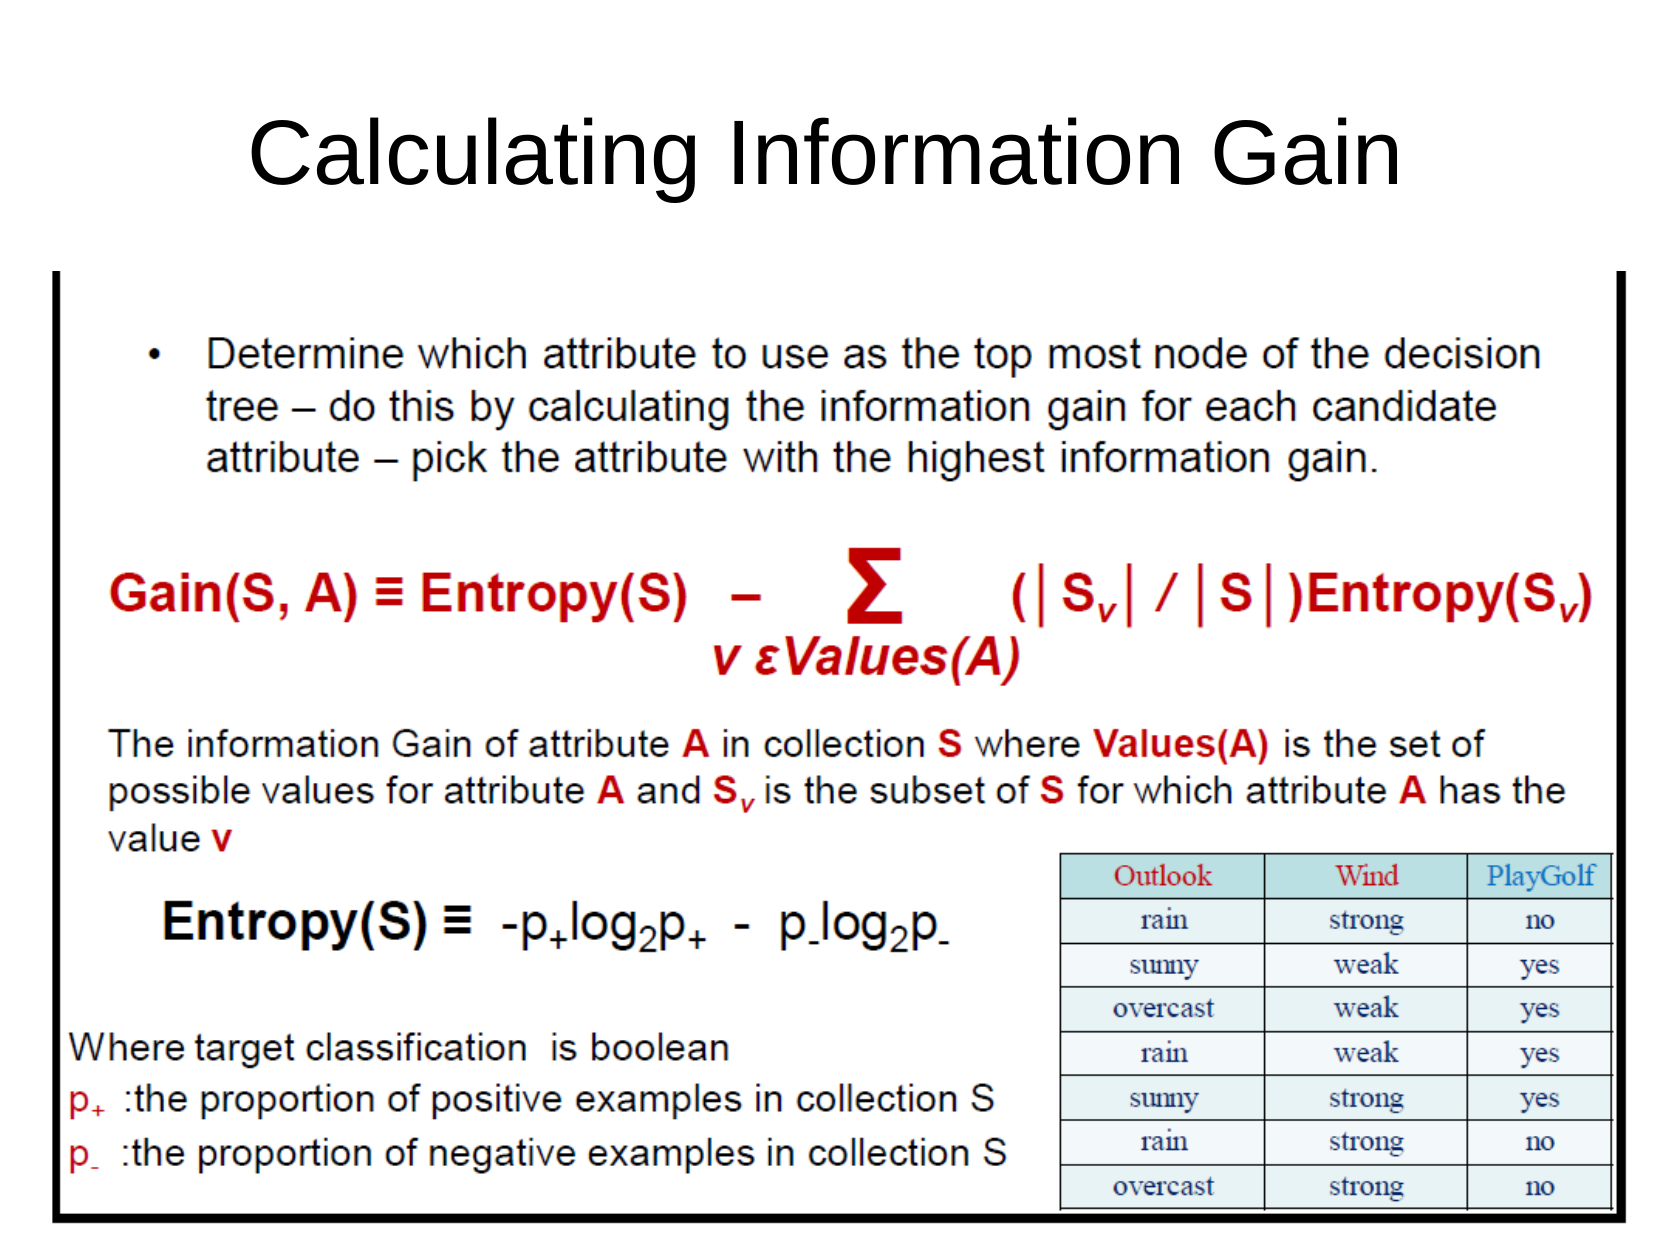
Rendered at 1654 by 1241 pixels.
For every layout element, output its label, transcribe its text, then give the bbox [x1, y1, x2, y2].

picture [0, 271, 1654, 1231]
title Calculating Information Gain [82, 49, 1571, 257]
